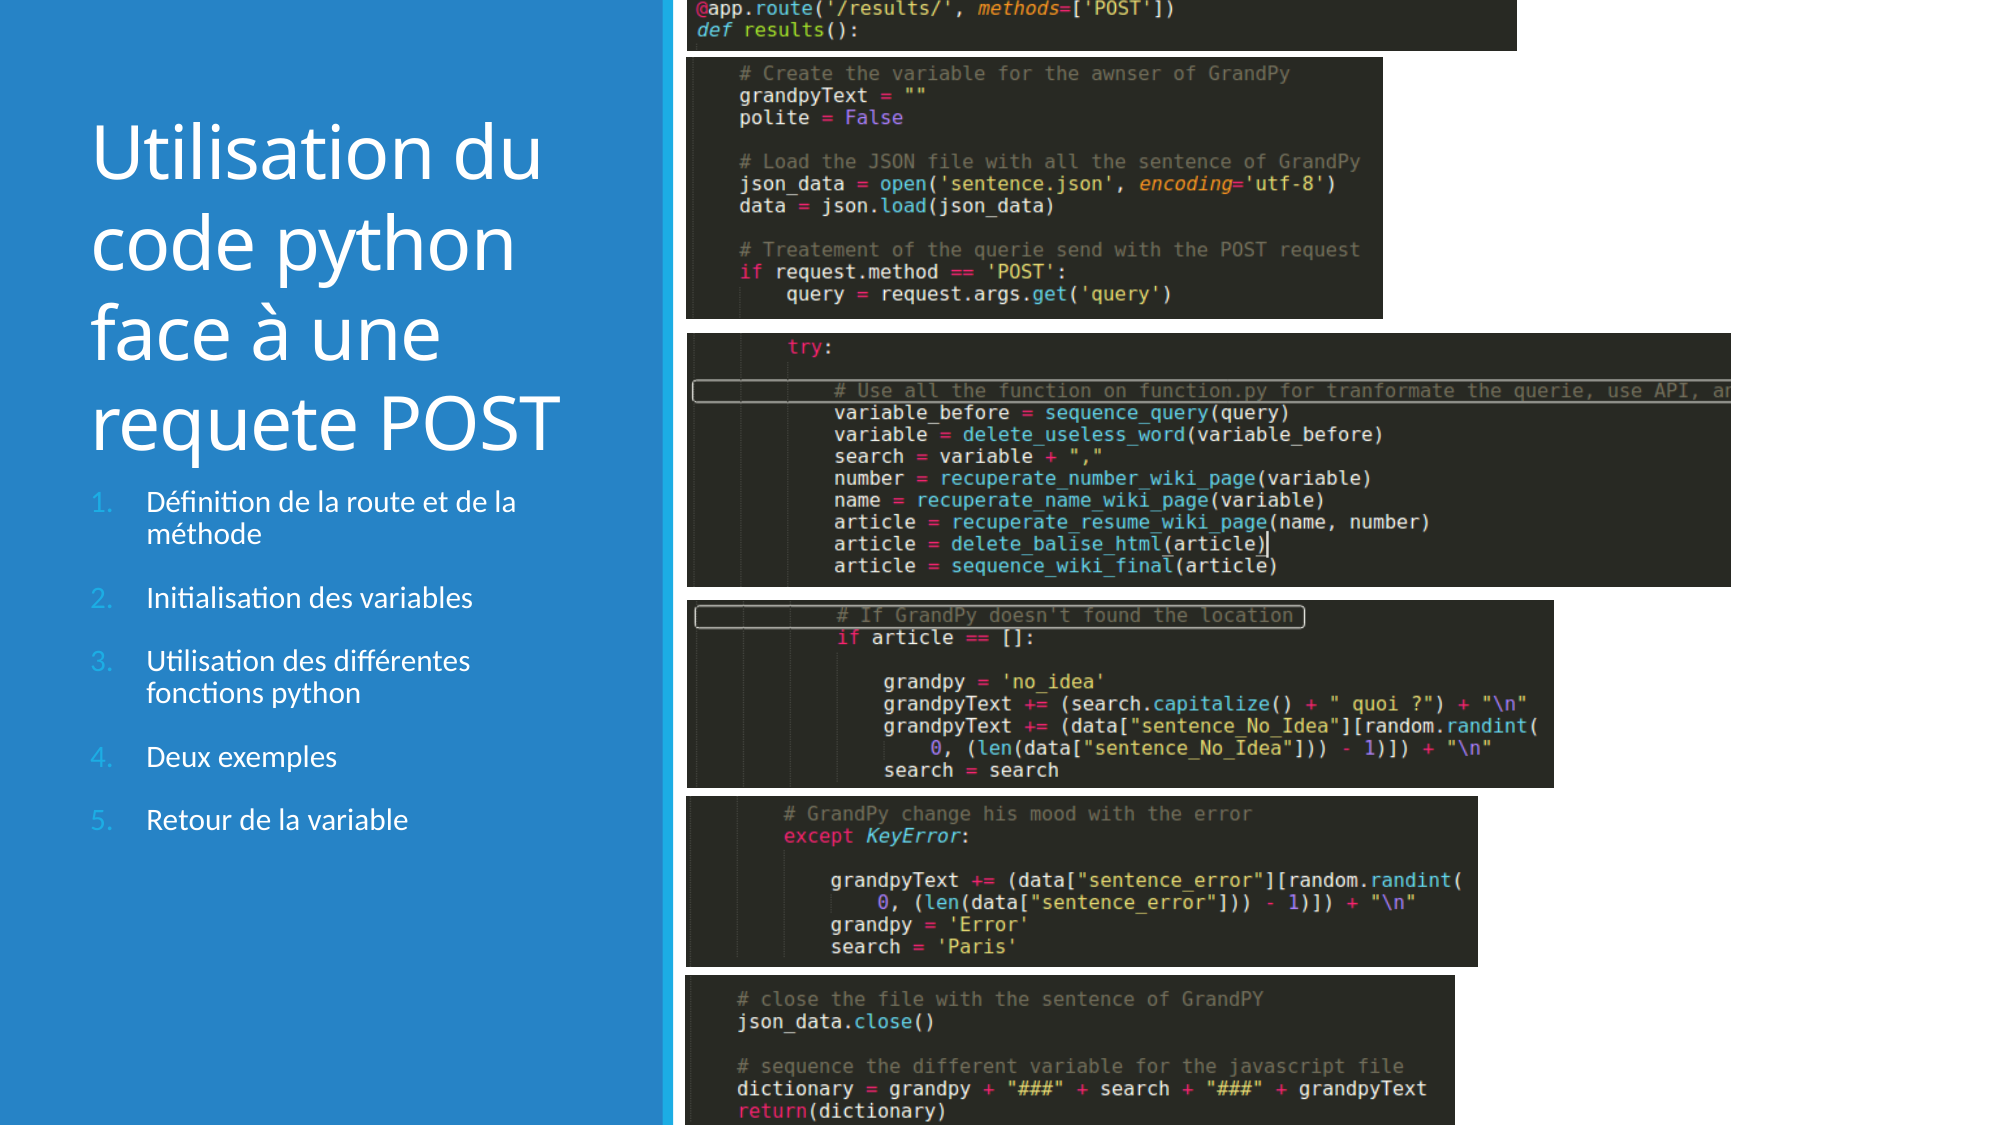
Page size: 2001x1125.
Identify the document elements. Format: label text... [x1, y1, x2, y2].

picture [686, 796, 1478, 967]
picture [687, 0, 1517, 51]
list Définition de la route et de la méthode Initialisation des variables Utilisation des différentes fonctions python Deux exemples Retour de la variable [75, 479, 600, 1035]
picture [685, 975, 1455, 1125]
title Utilisation du code python face à une requete POST [75, 97, 600, 473]
picture [687, 600, 1554, 788]
picture [686, 57, 1383, 319]
picture [687, 333, 1731, 587]
